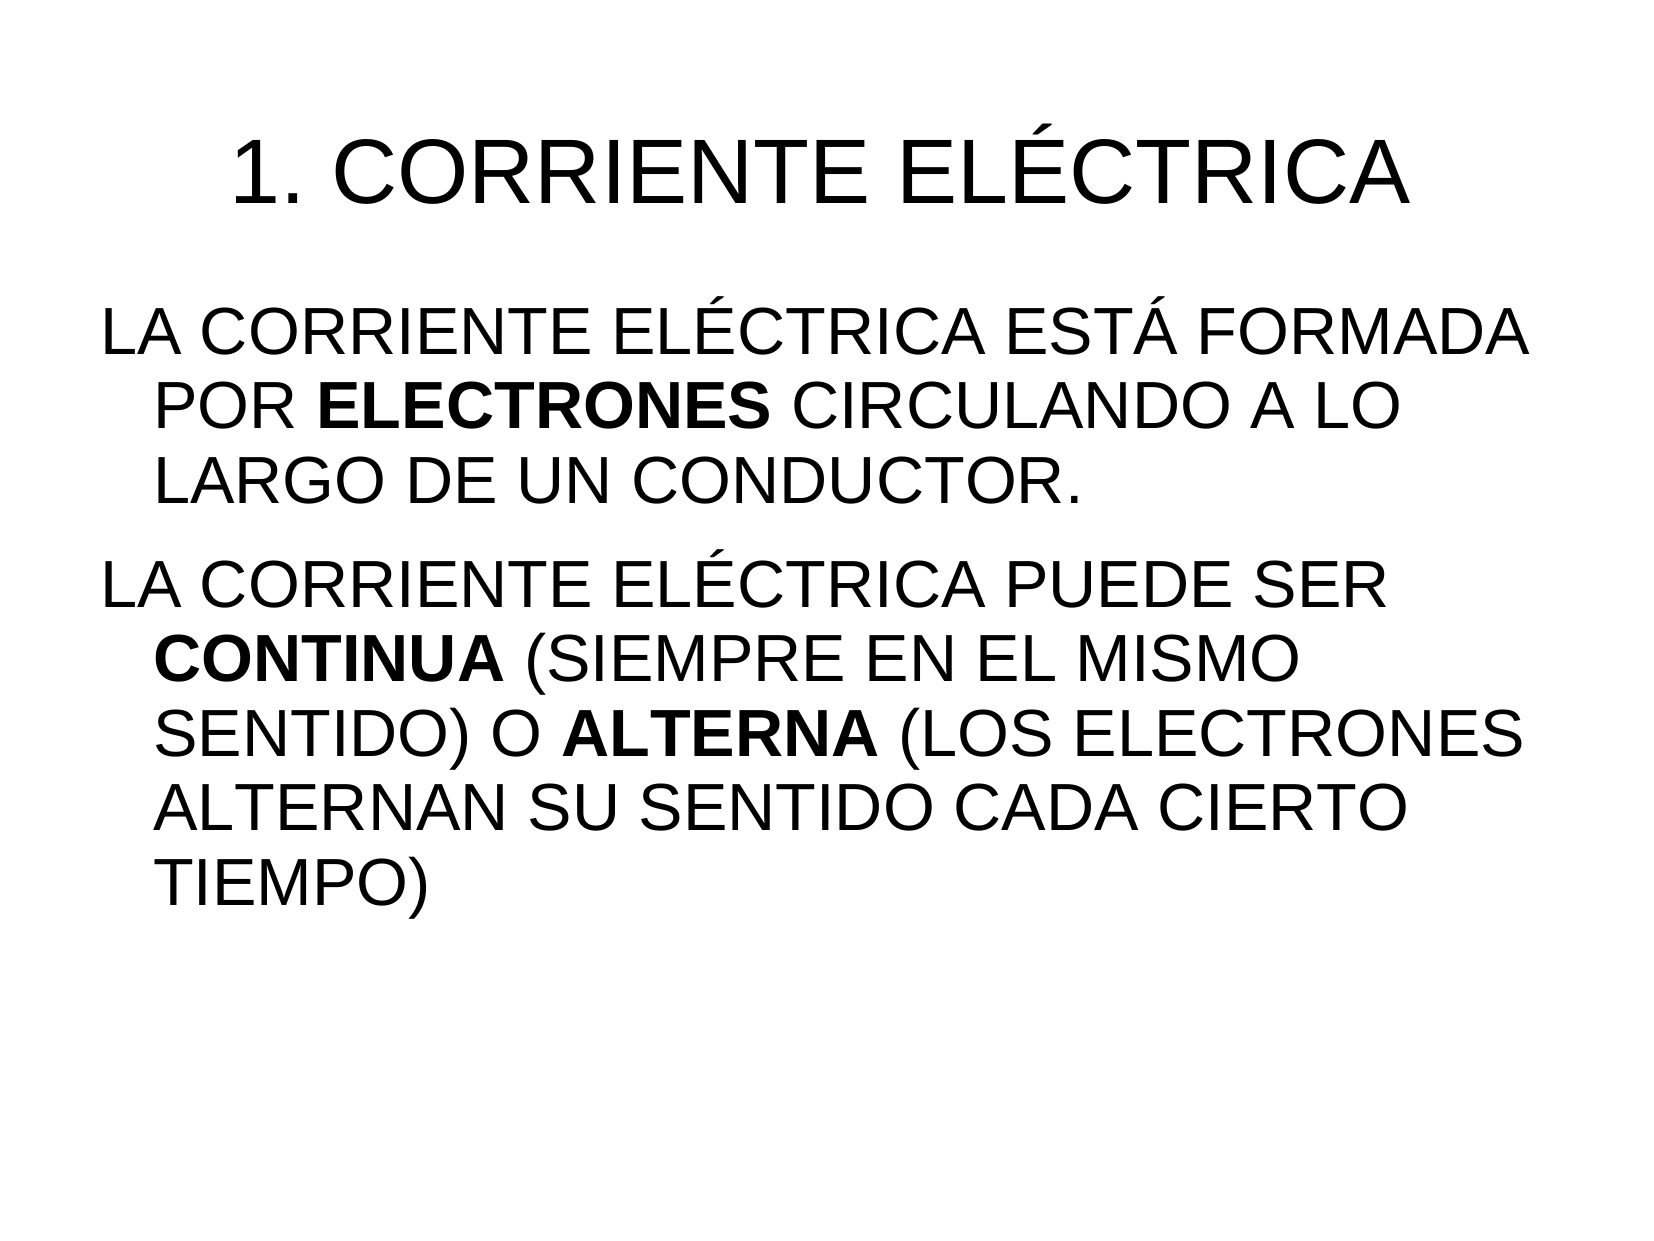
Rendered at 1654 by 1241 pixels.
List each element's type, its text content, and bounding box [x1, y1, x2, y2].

list LA CORRIENTE ELÉCTRICA ESTÁ FORMADA POR ELECTRONES CIRCULANDO A LO LARGO DE UN CONDUCTOR. LA CORRIENTE ELÉCTRICA PUEDE SER CONTINUA (SIEMPRE EN EL MISMO SENTIDO) O ALTERNA (LOS ELECTRONES ALTERNAN SU SENTIDO CADA CIERTO TIEMPO) [82, 290, 1571, 1109]
title 1. CORRIENTE ELÉCTRICA [76, 73, 1565, 266]
